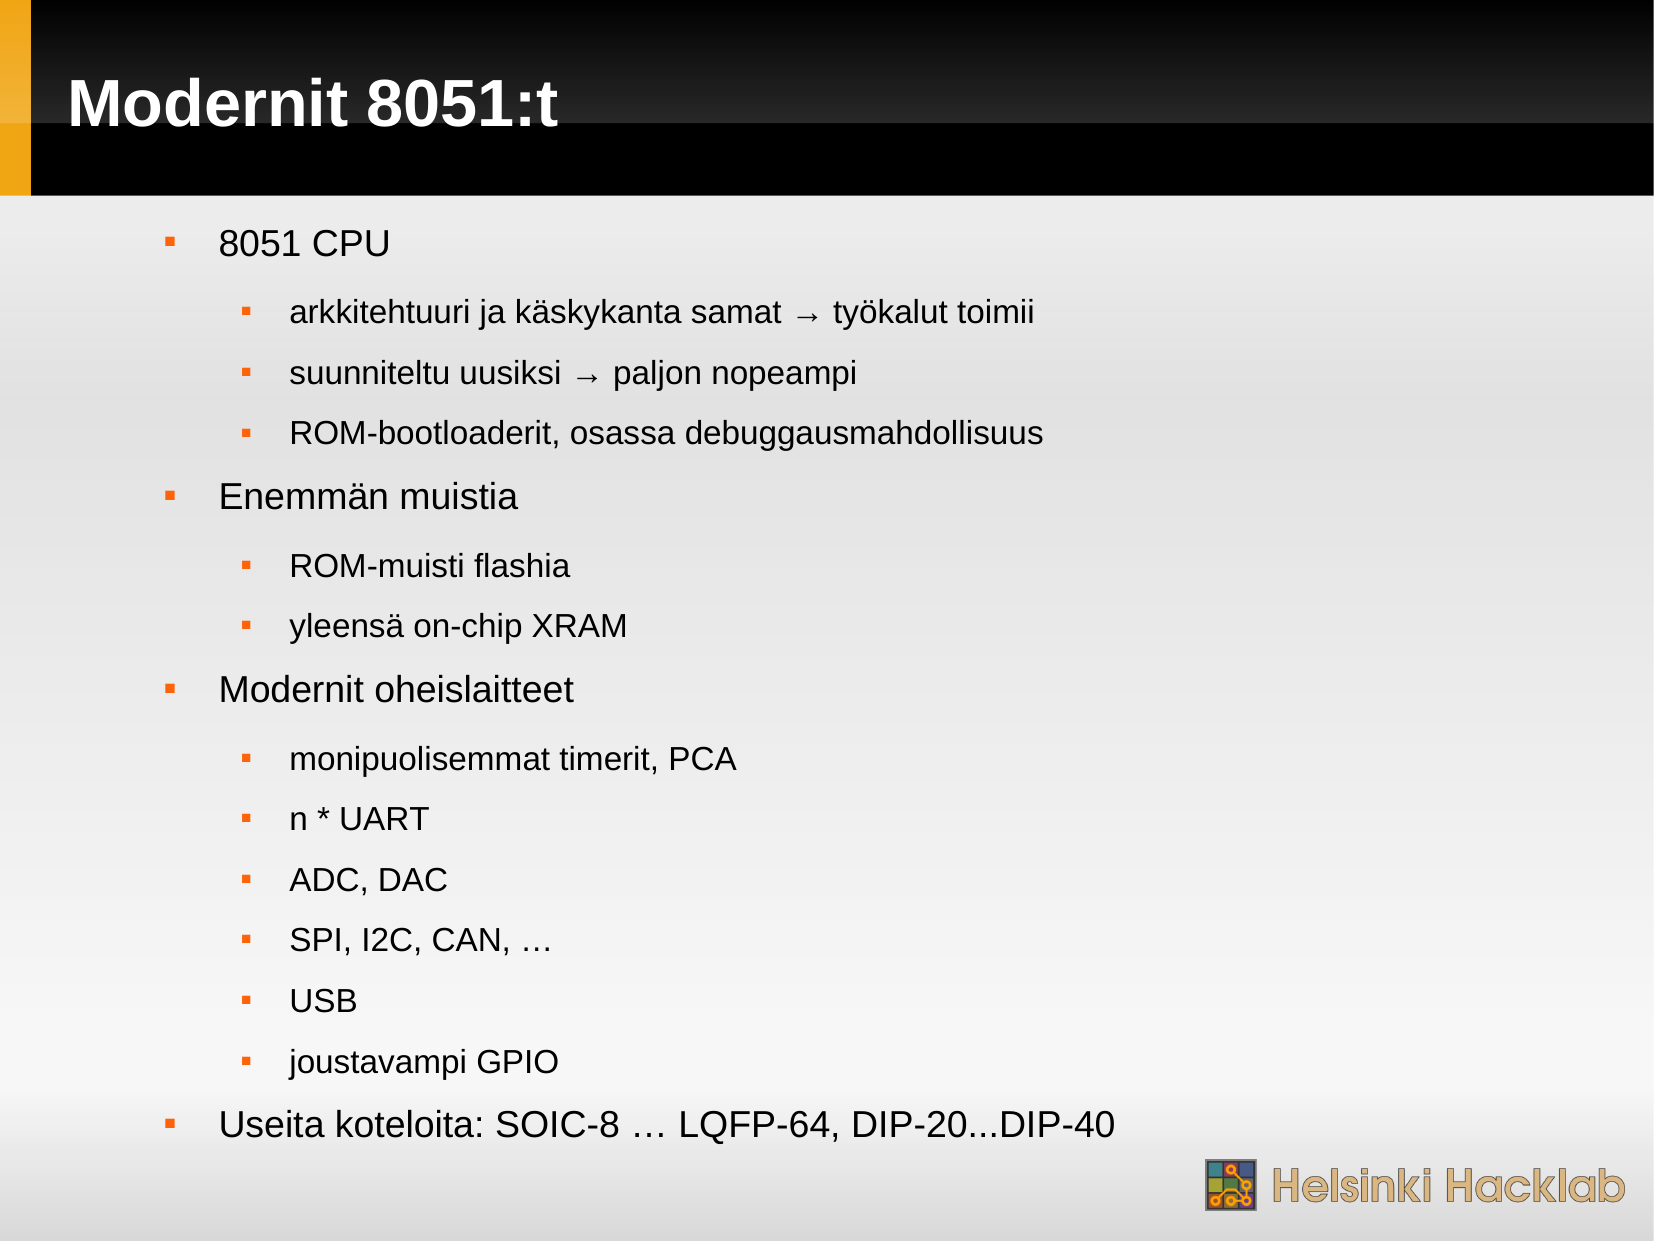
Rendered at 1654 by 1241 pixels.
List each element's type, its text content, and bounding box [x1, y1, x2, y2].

title Modernit 8051:t [67, 0, 1556, 208]
picture [0, 0, 1654, 1241]
list 8051 CPU arkkitehtuuri ja käskykanta samat → työkalut toimii suunniteltu uusiksi → paljon nopeampi ROM-bootloaderit, osassa debuggausmahdollisuus Enemmän muistia ROM-muisti flashia yleensä on-chip XRAM Modernit oheislaitteet monipuolisemmat timerit, PCA n * UART ADC, DAC SPI, I2C, CAN, … USB joustavampi GPIO Useita koteloita: SOIC-8 … LQFP-64, DIP-20...DIP-40 [147, 222, 1536, 1227]
